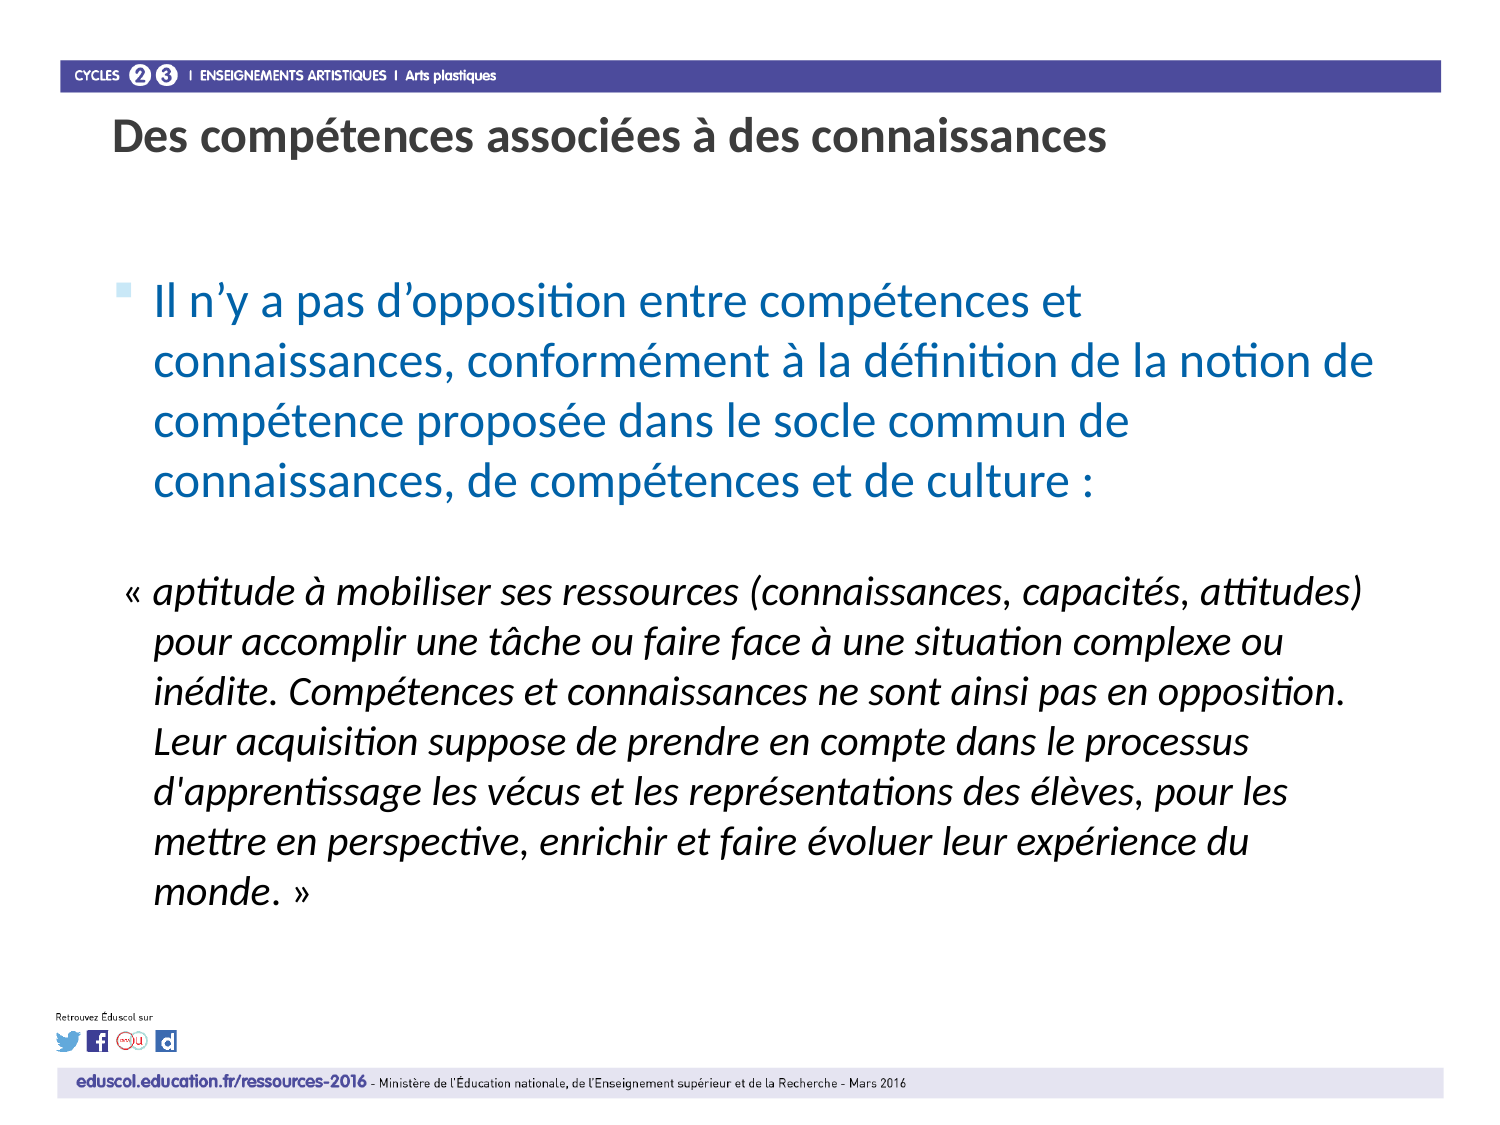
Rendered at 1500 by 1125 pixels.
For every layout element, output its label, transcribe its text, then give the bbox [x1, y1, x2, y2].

picture [0, 1008, 1500, 1125]
title Des compétences associées à des connaissances [112, 95, 1388, 244]
picture [0, 0, 1500, 95]
list Il n’y a pas d’opposition entre compétences et connaissances, conformément à la définition de la notion de compétence proposée dans le socle commun de connaissances, de compétences et de culture : « aptitude à mobiliser ses ressources (connaissances, capacités, attitudes) pour accomplir une tâche ou faire face à une situation complexe ou inédite. Compétences et connaissances ne sont ainsi pas en opposition. Leur acquisition suppose de prendre en compte dans le processus d'apprentissage les vécus et les représentations des élèves, pour les mettre en perspective, enrichir et faire évoluer leur expérience du monde. » [112, 267, 1388, 965]
